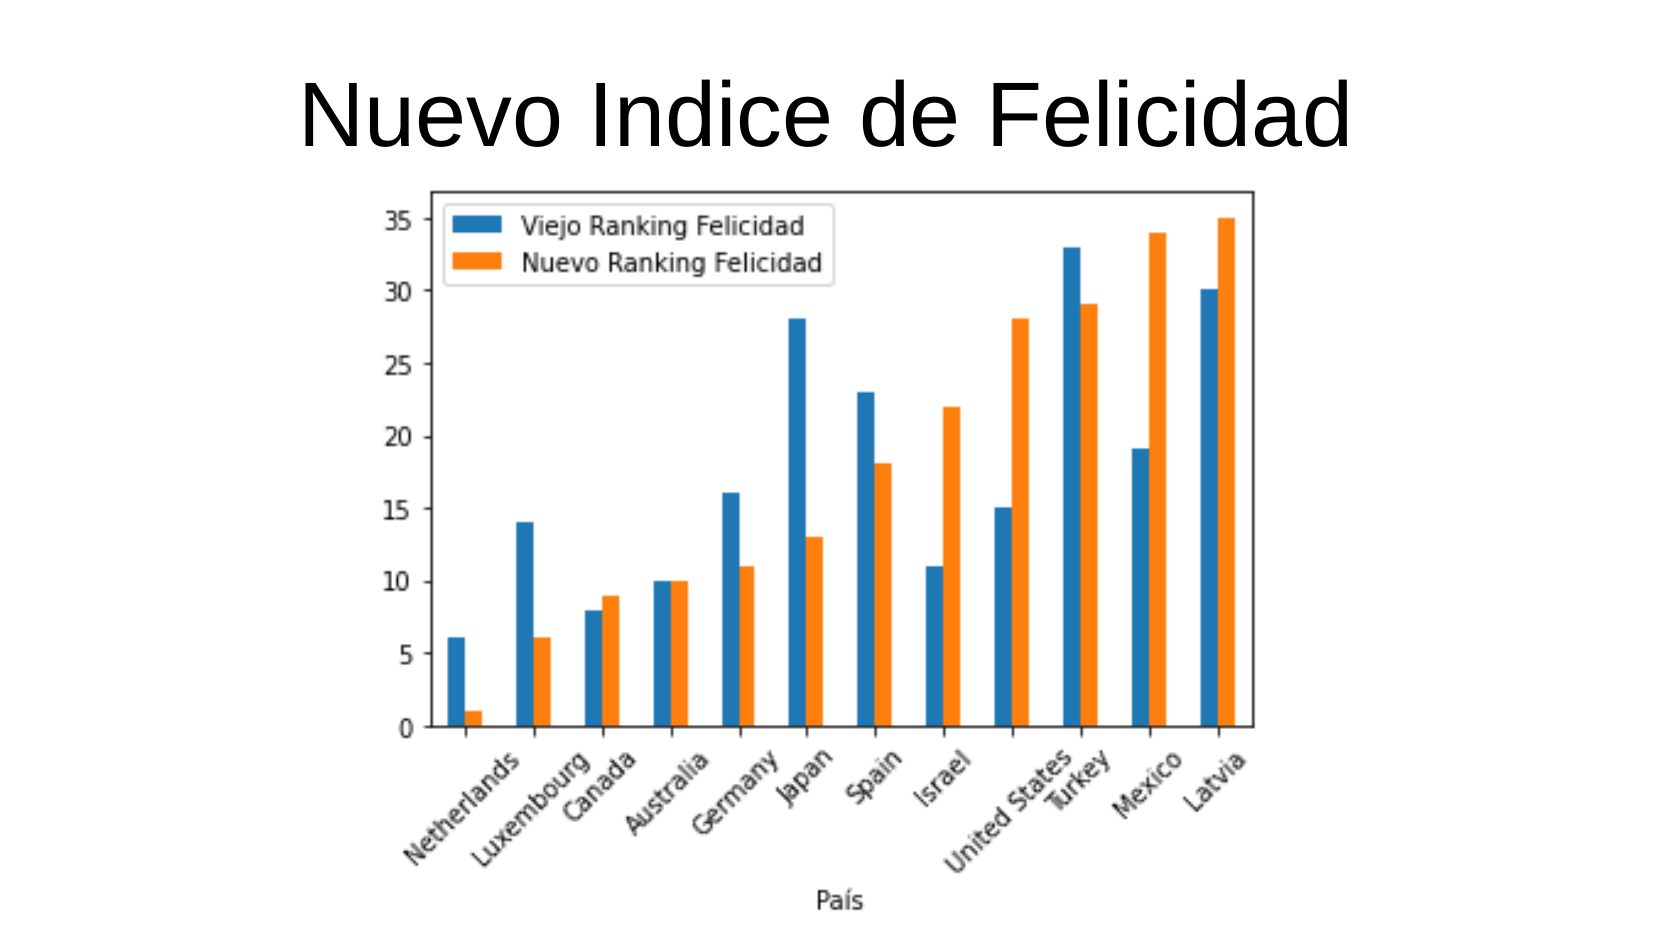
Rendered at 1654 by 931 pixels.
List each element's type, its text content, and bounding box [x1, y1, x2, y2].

picture [365, 177, 1270, 930]
title Nuevo Indice de Felicidad [82, 37, 1571, 193]
